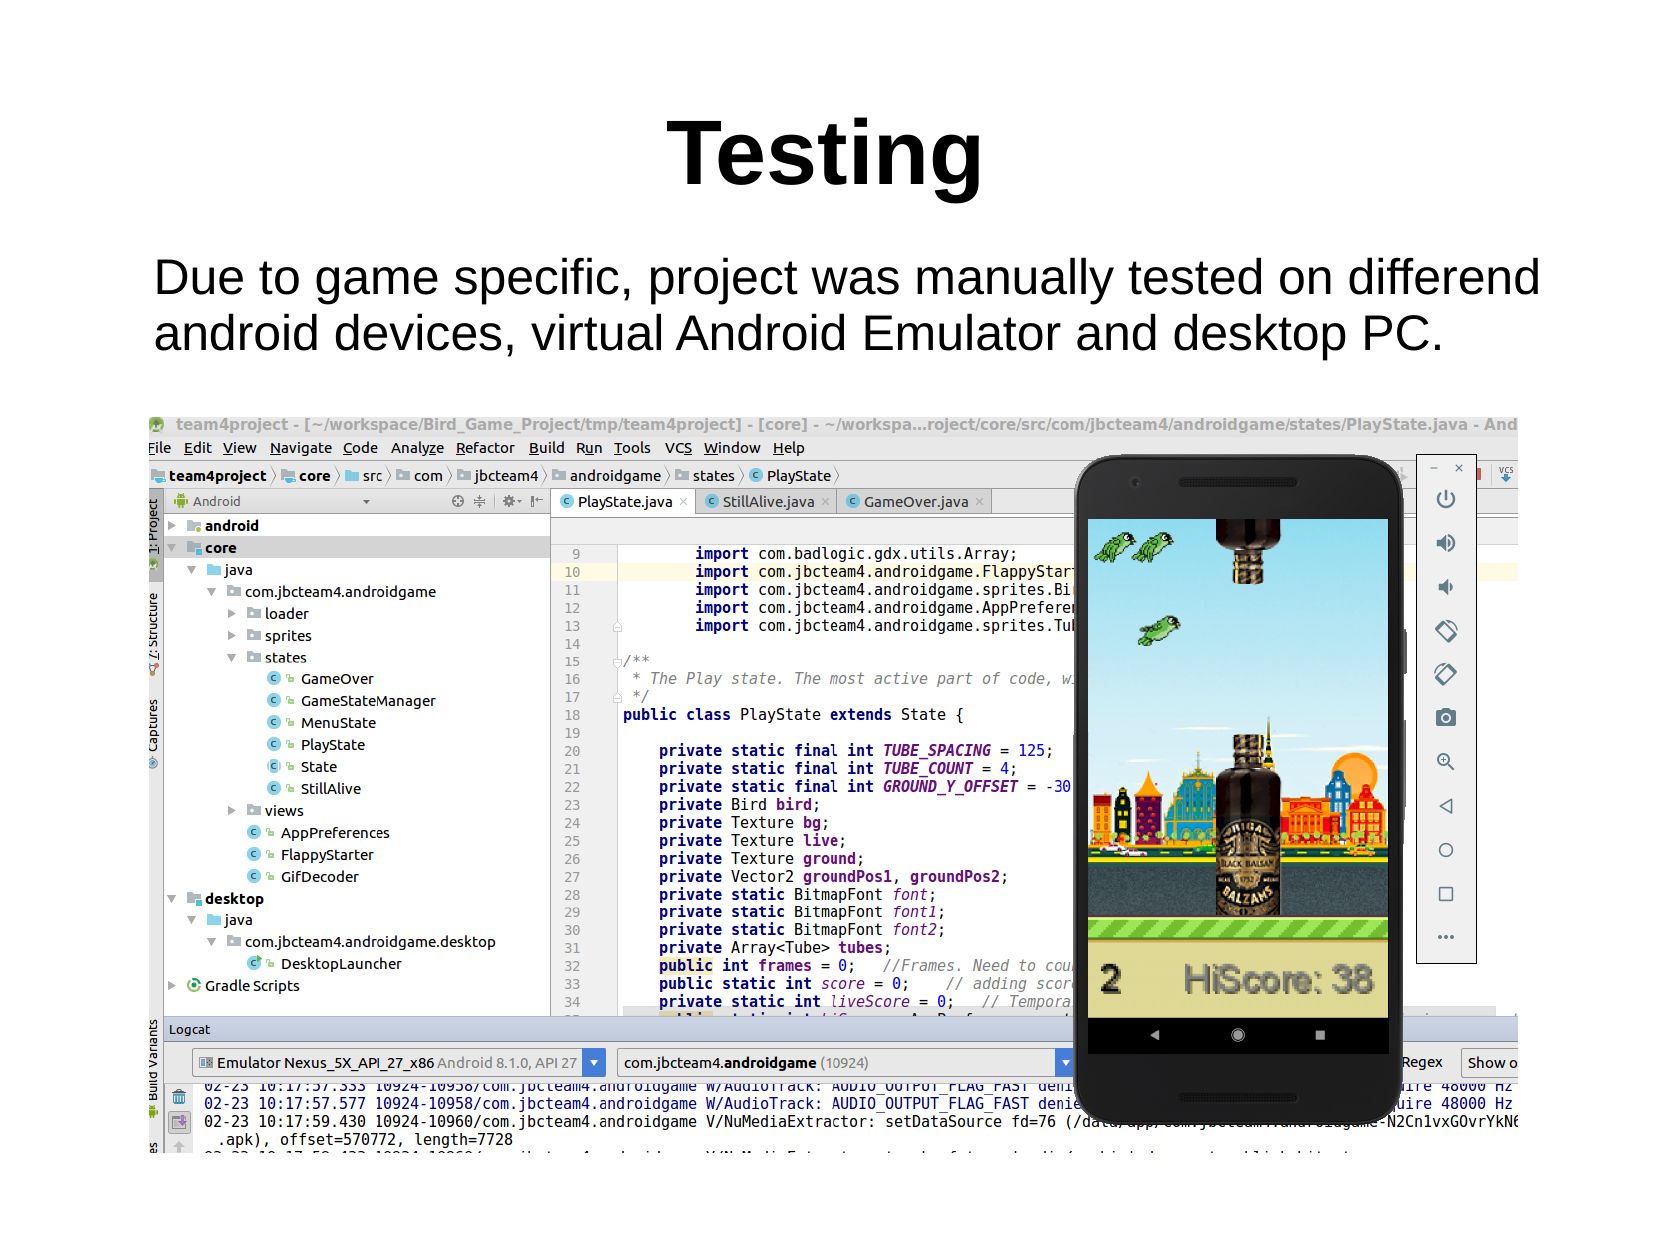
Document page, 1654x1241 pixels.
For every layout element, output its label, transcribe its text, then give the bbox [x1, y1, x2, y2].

picture [149, 417, 1518, 1153]
list Due to game specific, project was manually tested on differend android devices, virtual Android Emulator and desktop PC. [82, 248, 1571, 969]
title Testing [82, 49, 1571, 248]
